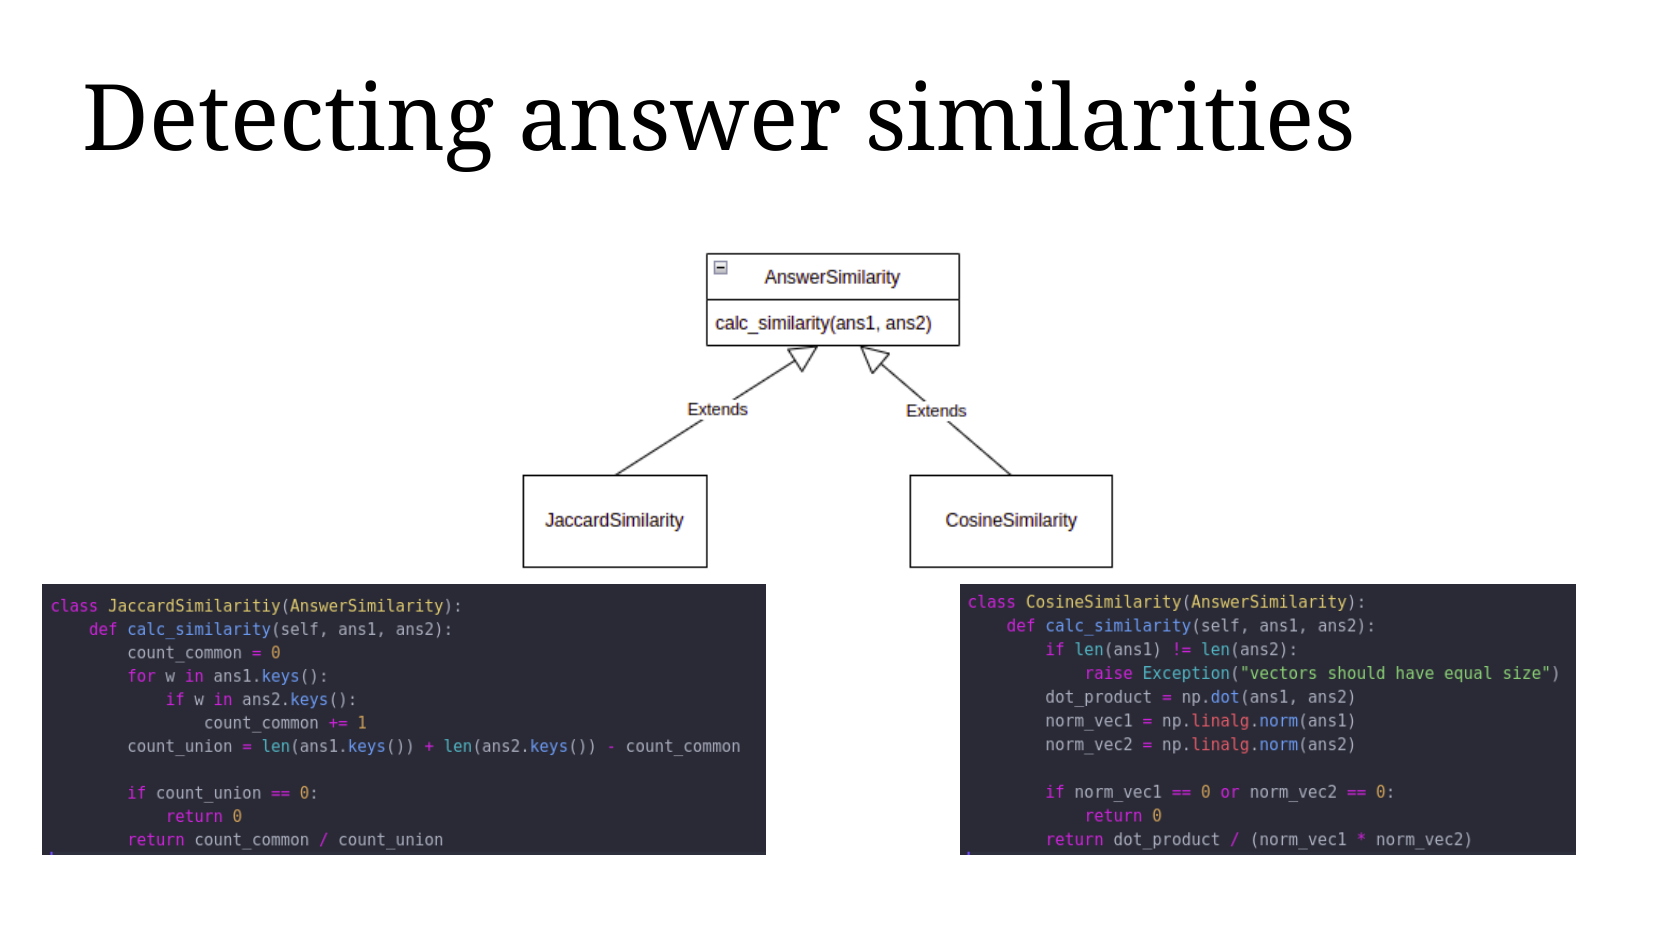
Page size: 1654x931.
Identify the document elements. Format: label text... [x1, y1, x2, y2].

title Detecting answer similarities [82, 37, 1571, 193]
picture [42, 209, 1576, 856]
